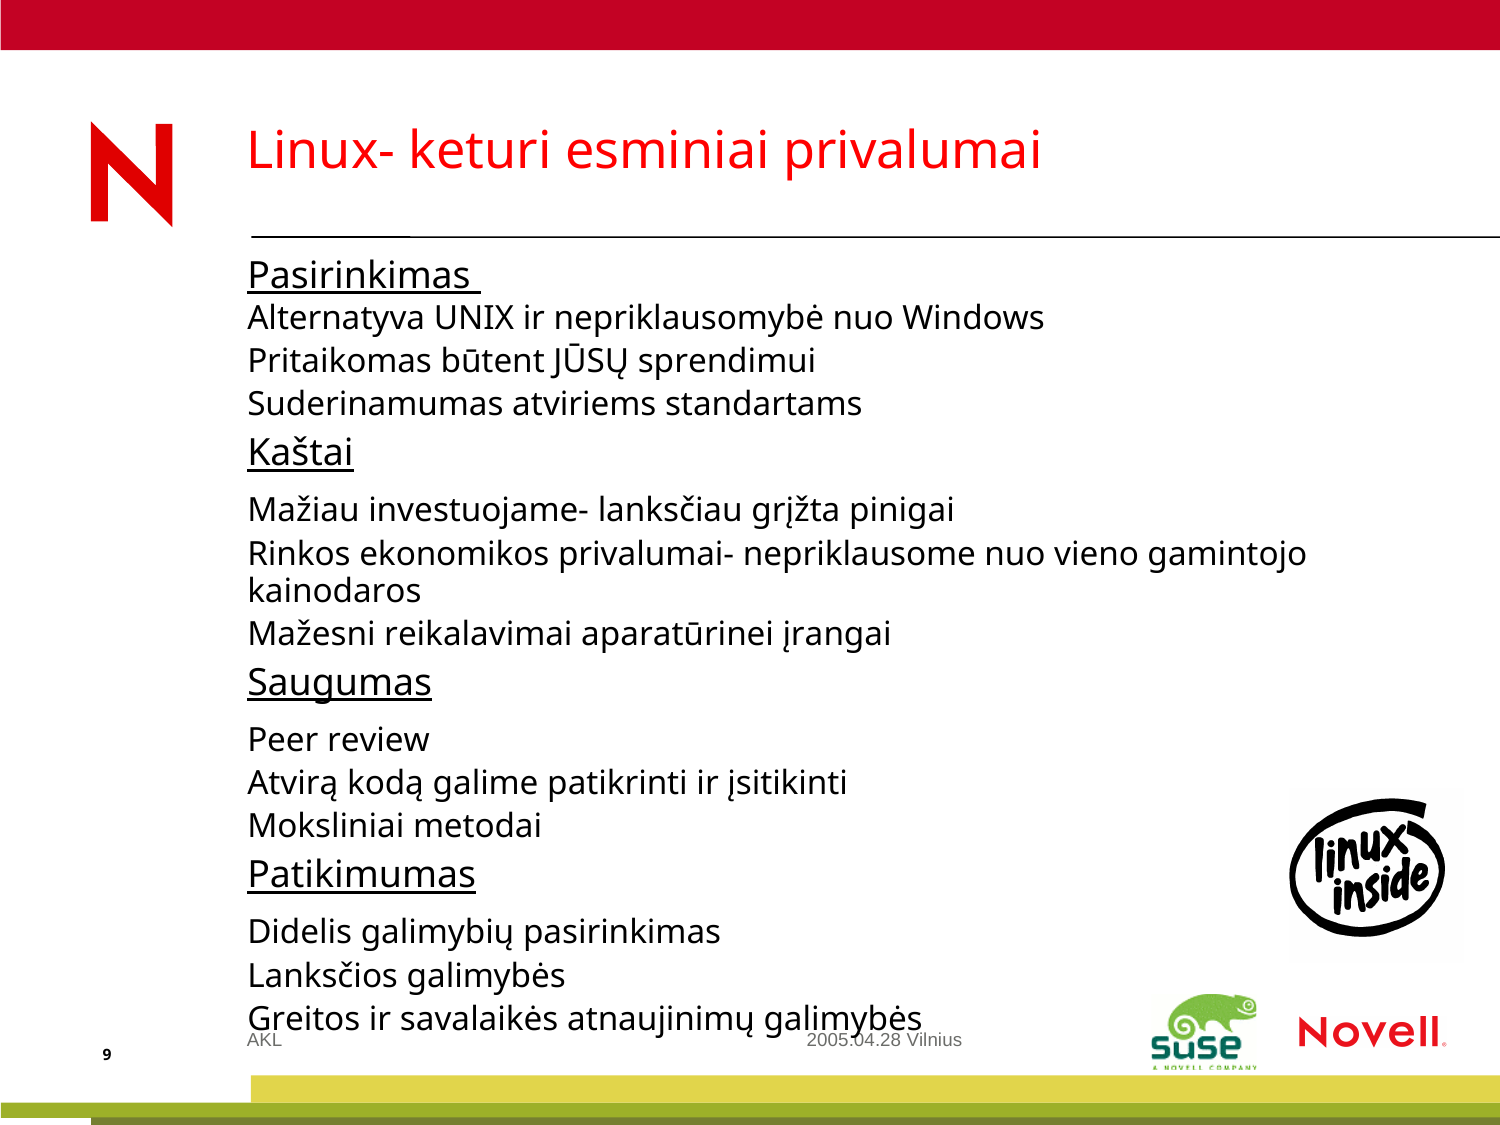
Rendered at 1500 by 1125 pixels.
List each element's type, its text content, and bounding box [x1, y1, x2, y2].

picture [1299, 1016, 1447, 1048]
title Linux- keturi esminiai privalumai [246, 68, 1409, 231]
list Pasirinkimas Alternatyva UNIX ir nepriklausomybė nuo Windows Pritaikomas būtent JŪSŲ sprendimui Suderinamumas atviriems standartams Kaštai Mažiau investuojame- lanksčiau grįžta pinigai Rinkos ekonomikos privalumai- nepriklausome nuo vieno gamintojo kainodaros Mažesni reikalavimai aparatūrinei įrangai Saugumas Peer review Atvirą kodą galime patikrinti ir įsitikinti Moksliniai metodai Patikimumas Didelis galimybių pasirinkimas Lanksčios galimybės Greitos ir savalaikės atnaujinimų galimybės [247, 254, 1463, 1011]
picture [1289, 788, 1464, 964]
